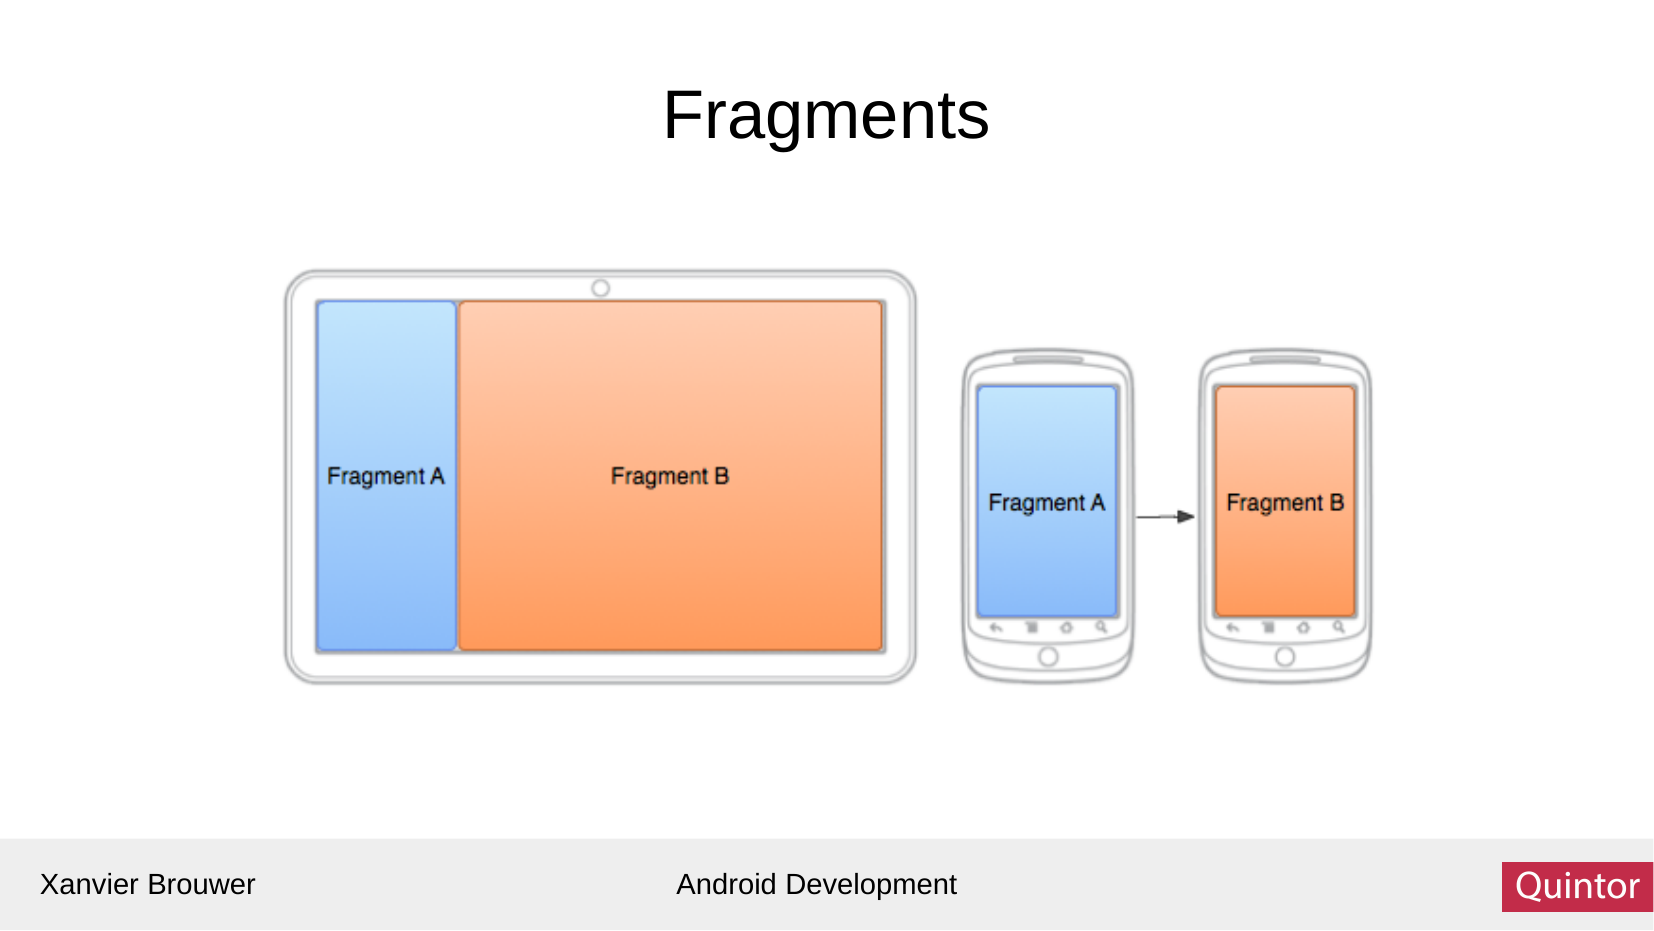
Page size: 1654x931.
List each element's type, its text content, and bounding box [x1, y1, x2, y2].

title Fragments [82, 37, 1571, 193]
picture [1502, 862, 1654, 912]
picture [274, 259, 1382, 693]
